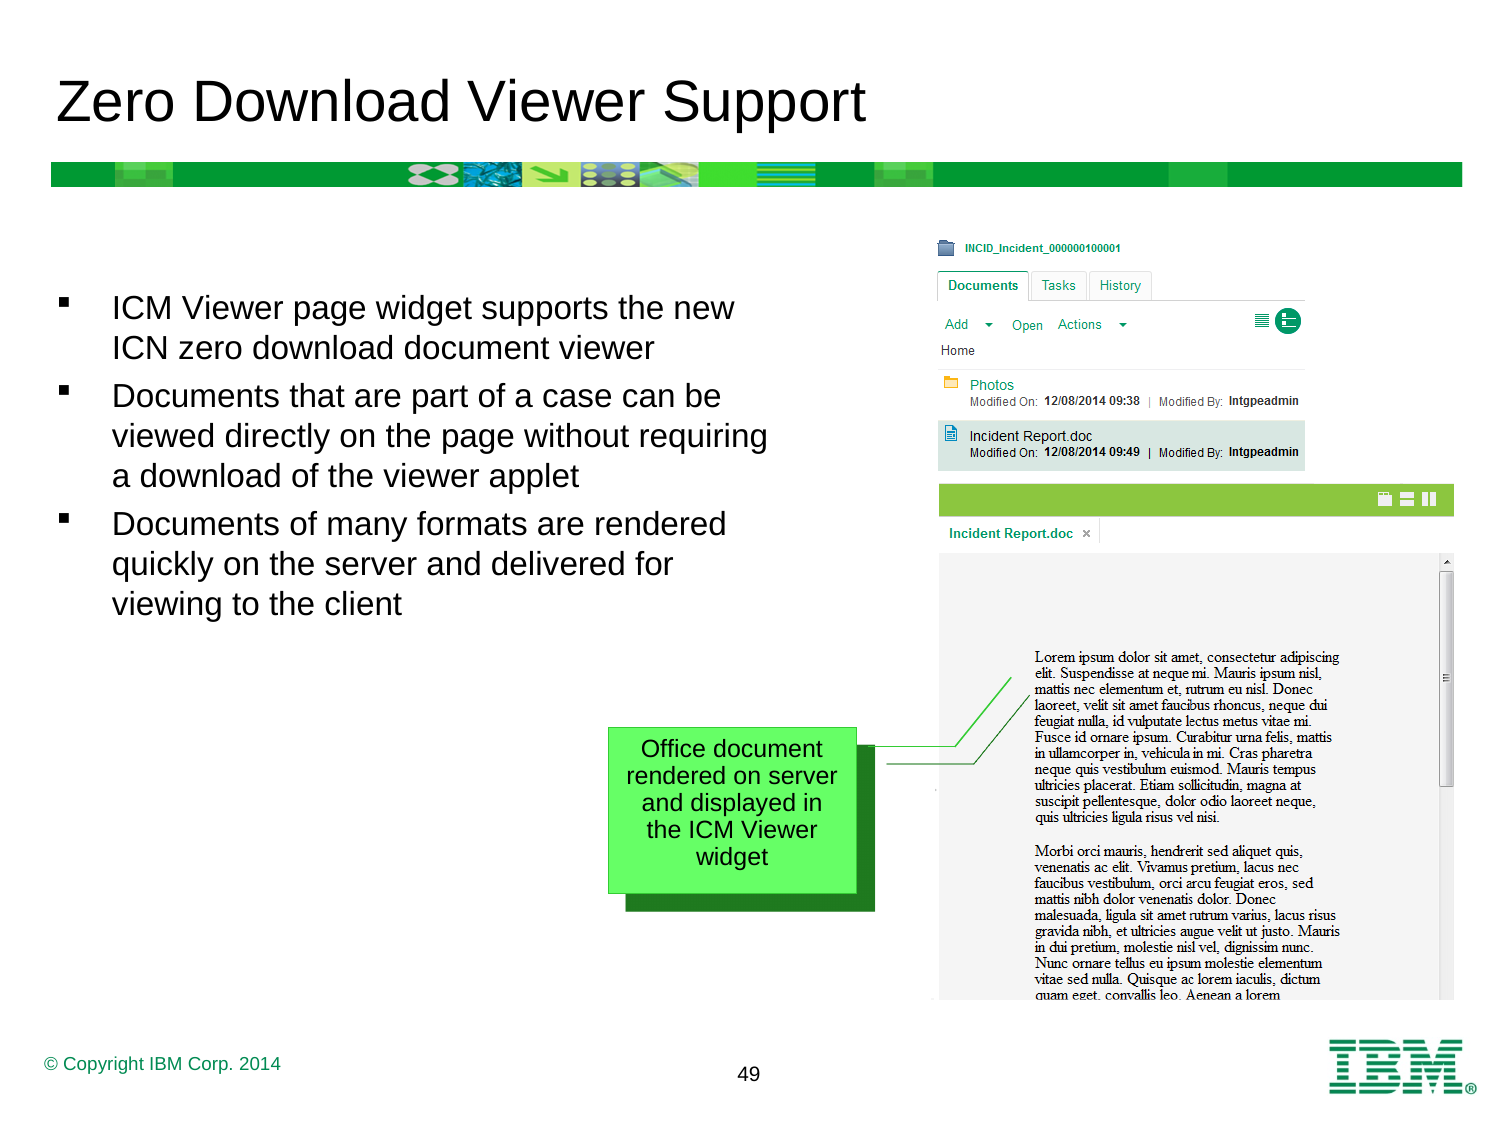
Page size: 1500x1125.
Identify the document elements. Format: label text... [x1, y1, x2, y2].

text_box Office document rendered on server and displayed in the ICM Viewer widget [608, 728, 856, 893]
picture [50, 165, 1463, 189]
picture [927, 231, 1454, 1000]
text_box Zero Download Viewer Support [41, 31, 1500, 165]
text_box ICM Viewer page widget supports the new ICN zero download document viewer Documents that are part of a case can be viewed directly on the page without requiring a download of the viewer applet Documents of many formats are rendered quickly on the server and delivered for viewing to the client [41, 278, 786, 1029]
text_box <number> [425, 1052, 776, 1113]
picture [1327, 1037, 1479, 1096]
